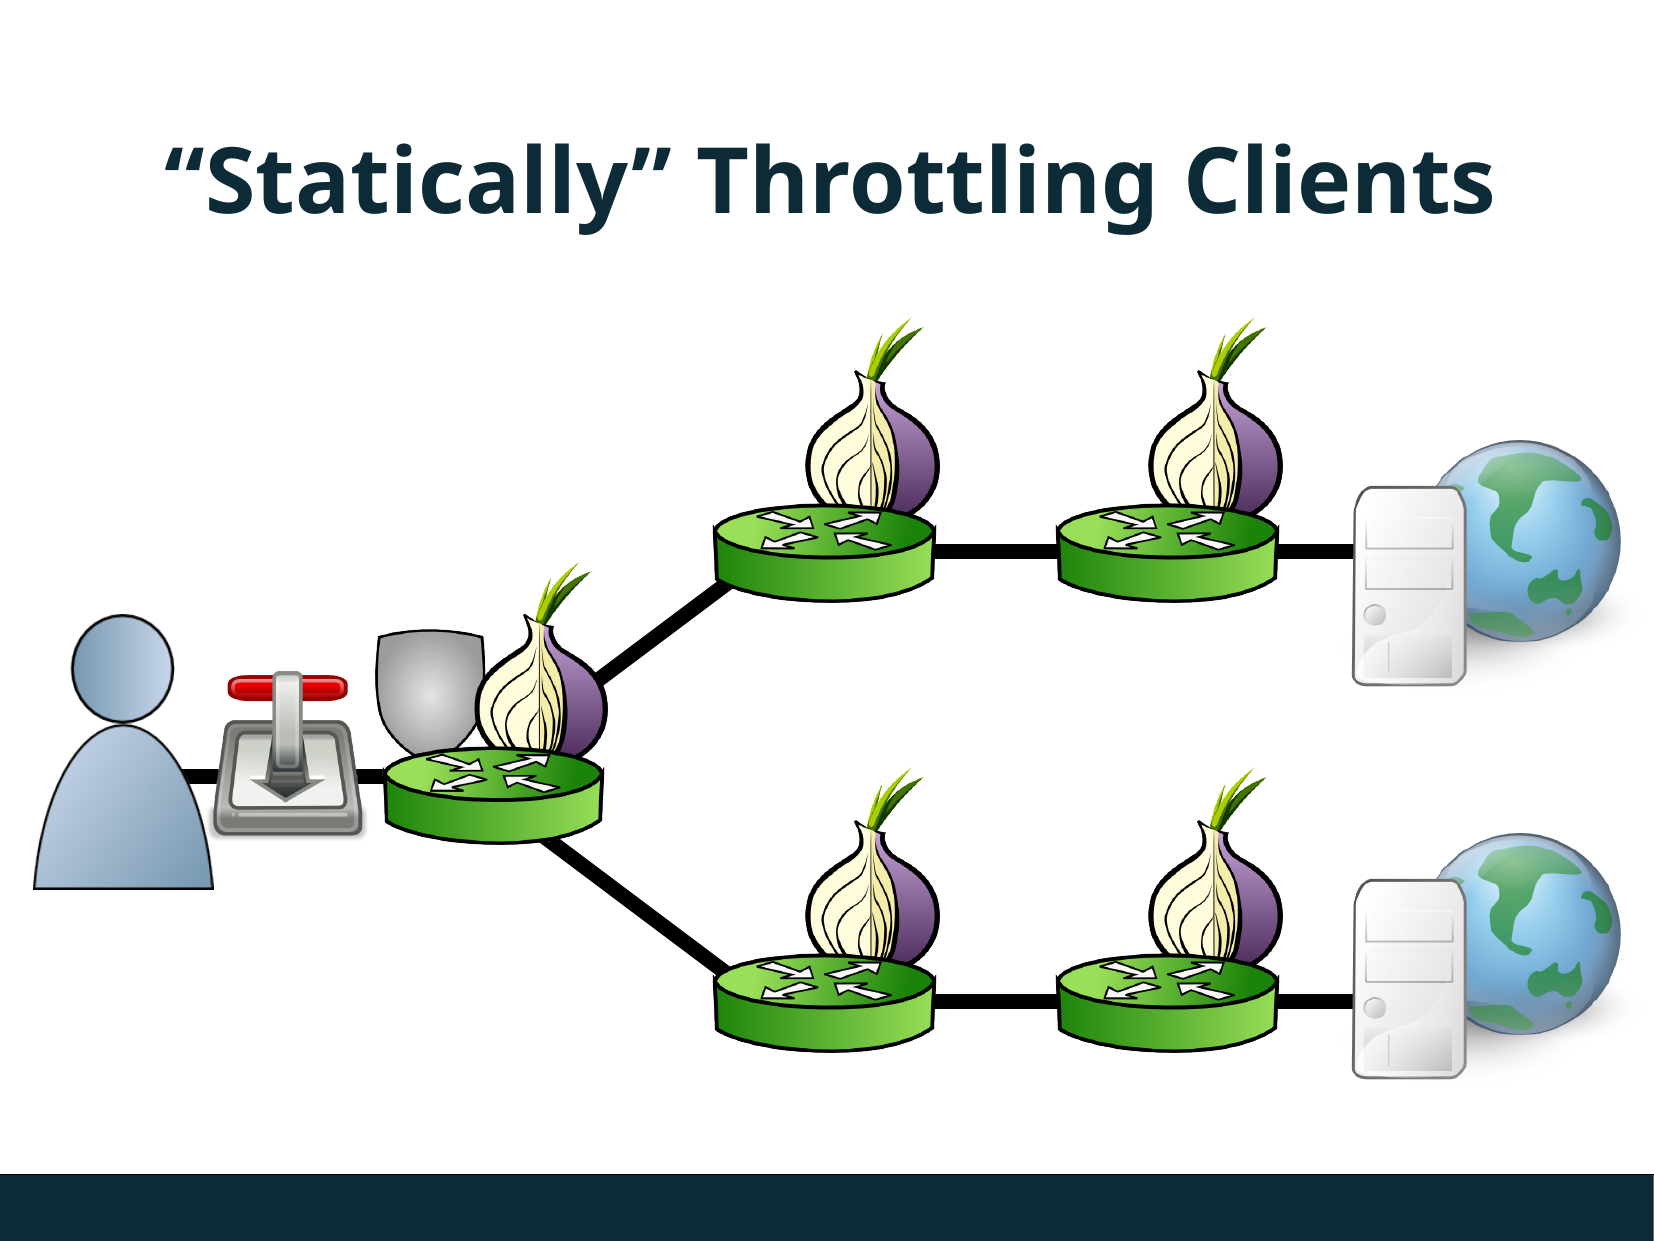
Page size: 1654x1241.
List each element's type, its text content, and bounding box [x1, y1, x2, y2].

picture [1339, 833, 1643, 1085]
title “Statically” Throttling Clients [86, 74, 1575, 282]
picture [375, 561, 608, 845]
picture [1048, 767, 1283, 1053]
picture [705, 317, 940, 604]
picture [705, 767, 940, 1053]
picture [1048, 317, 1283, 604]
picture [1339, 440, 1643, 692]
picture [33, 614, 370, 890]
